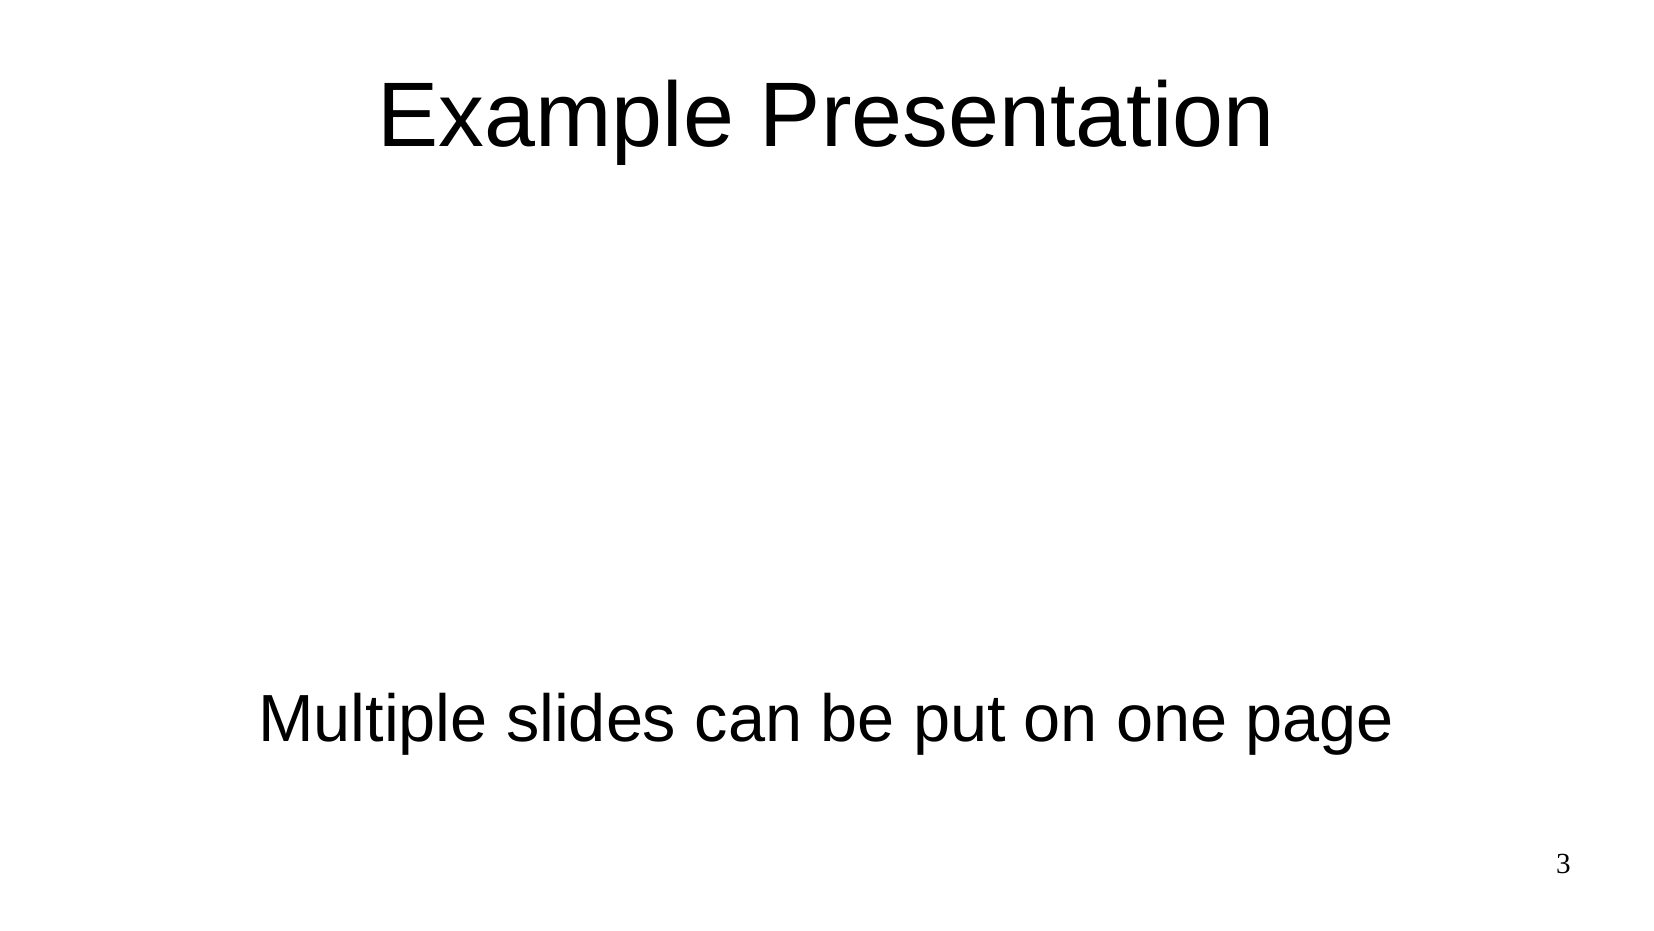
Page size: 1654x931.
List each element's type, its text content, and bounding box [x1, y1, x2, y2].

subtitle Multiple slides can be put on one page [82, 679, 1571, 758]
title Example Presentation [82, 37, 1571, 193]
